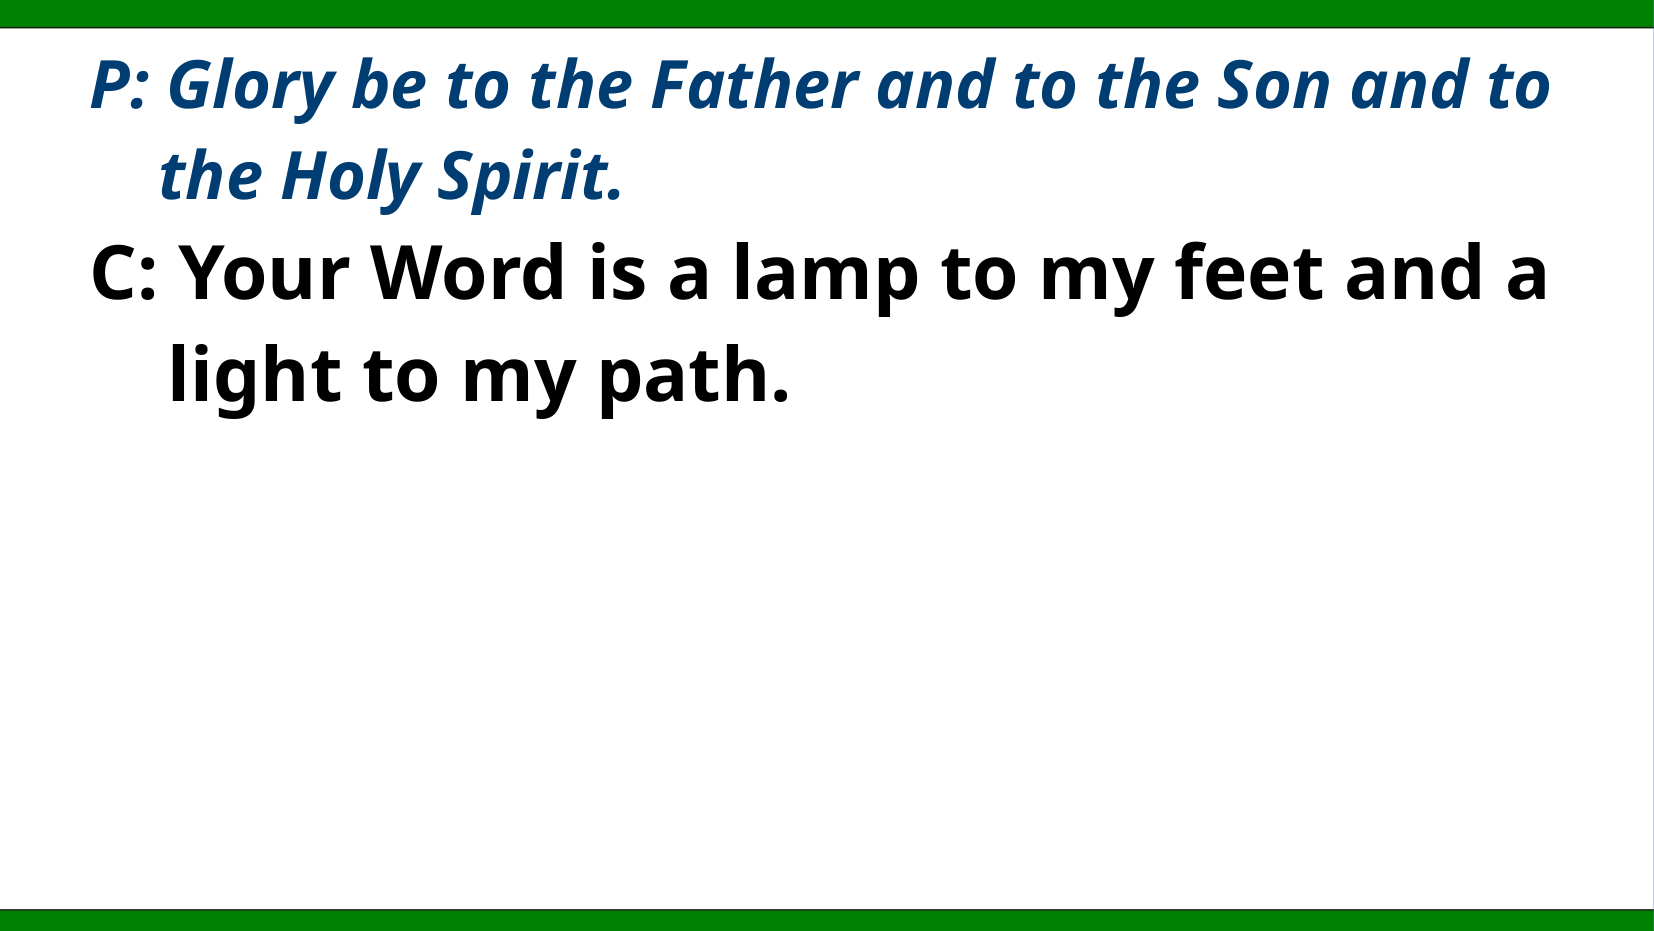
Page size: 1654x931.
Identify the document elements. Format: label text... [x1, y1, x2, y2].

text_box P: Glory be to the Father and to the Son and to the Holy Spirit. C: Your Word is a lamp to my feet and a light to my path. [75, 30, 1576, 422]
picture [0, 0, 1654, 931]
